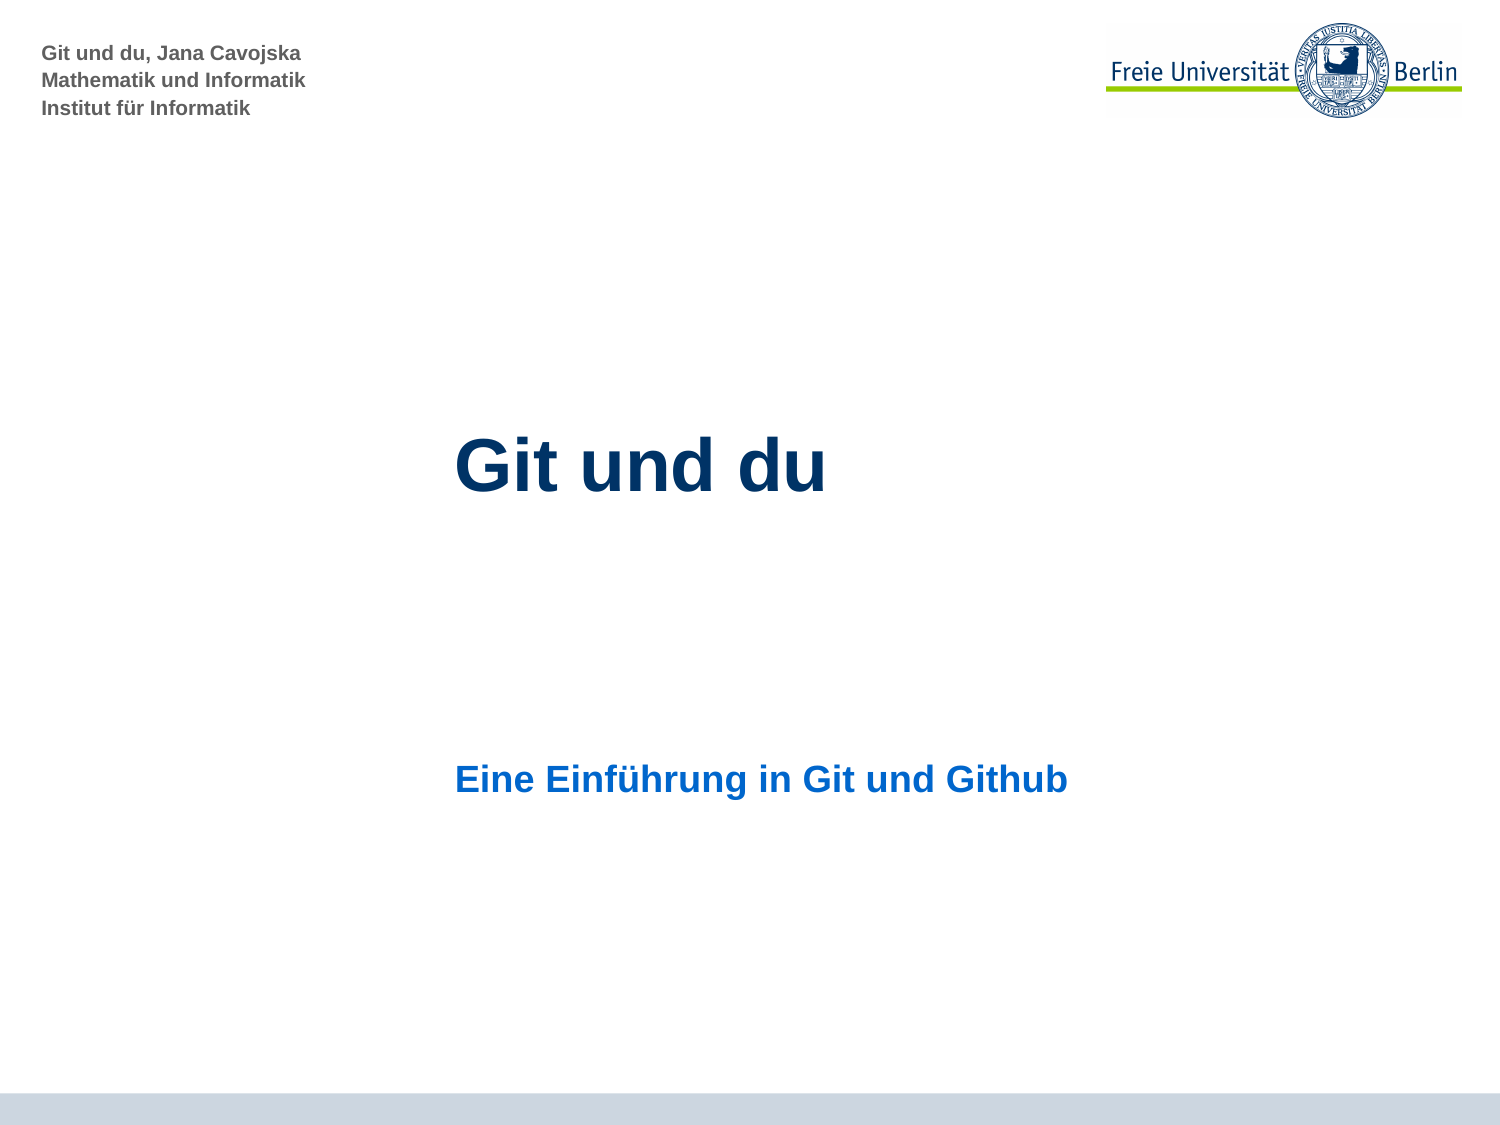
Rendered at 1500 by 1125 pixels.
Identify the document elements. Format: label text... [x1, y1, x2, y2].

title Git und du [395, 423, 1459, 665]
picture [1106, 23, 1462, 118]
subtitle Eine Einführung in Git und Github [395, 757, 1459, 932]
